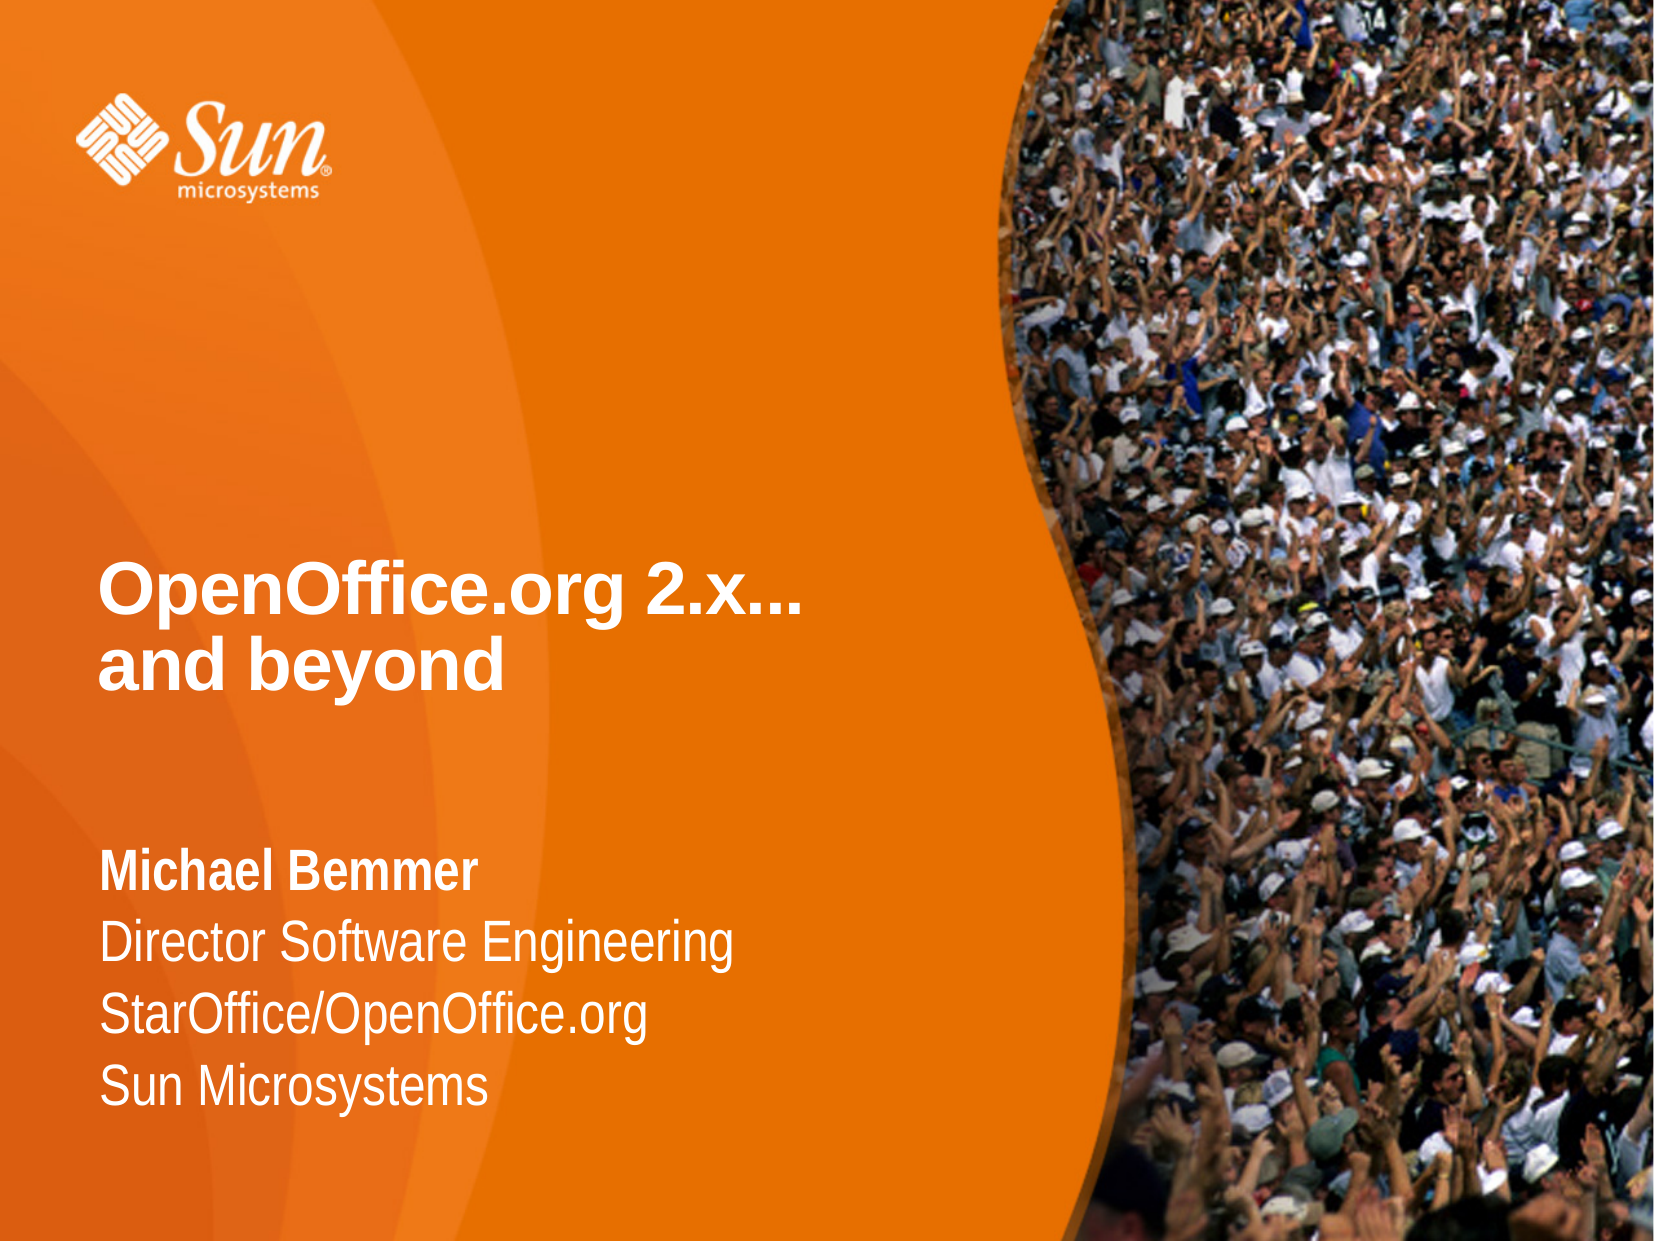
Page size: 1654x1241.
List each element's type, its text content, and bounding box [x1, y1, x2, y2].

list Michael Bemmer Director Software Engineering StarOffice/OpenOffice.org Sun Microsystems [99, 844, 1191, 1155]
title OpenOffice.org 2.x... and beyond [97, 518, 1001, 790]
picture [0, 0, 1654, 1241]
